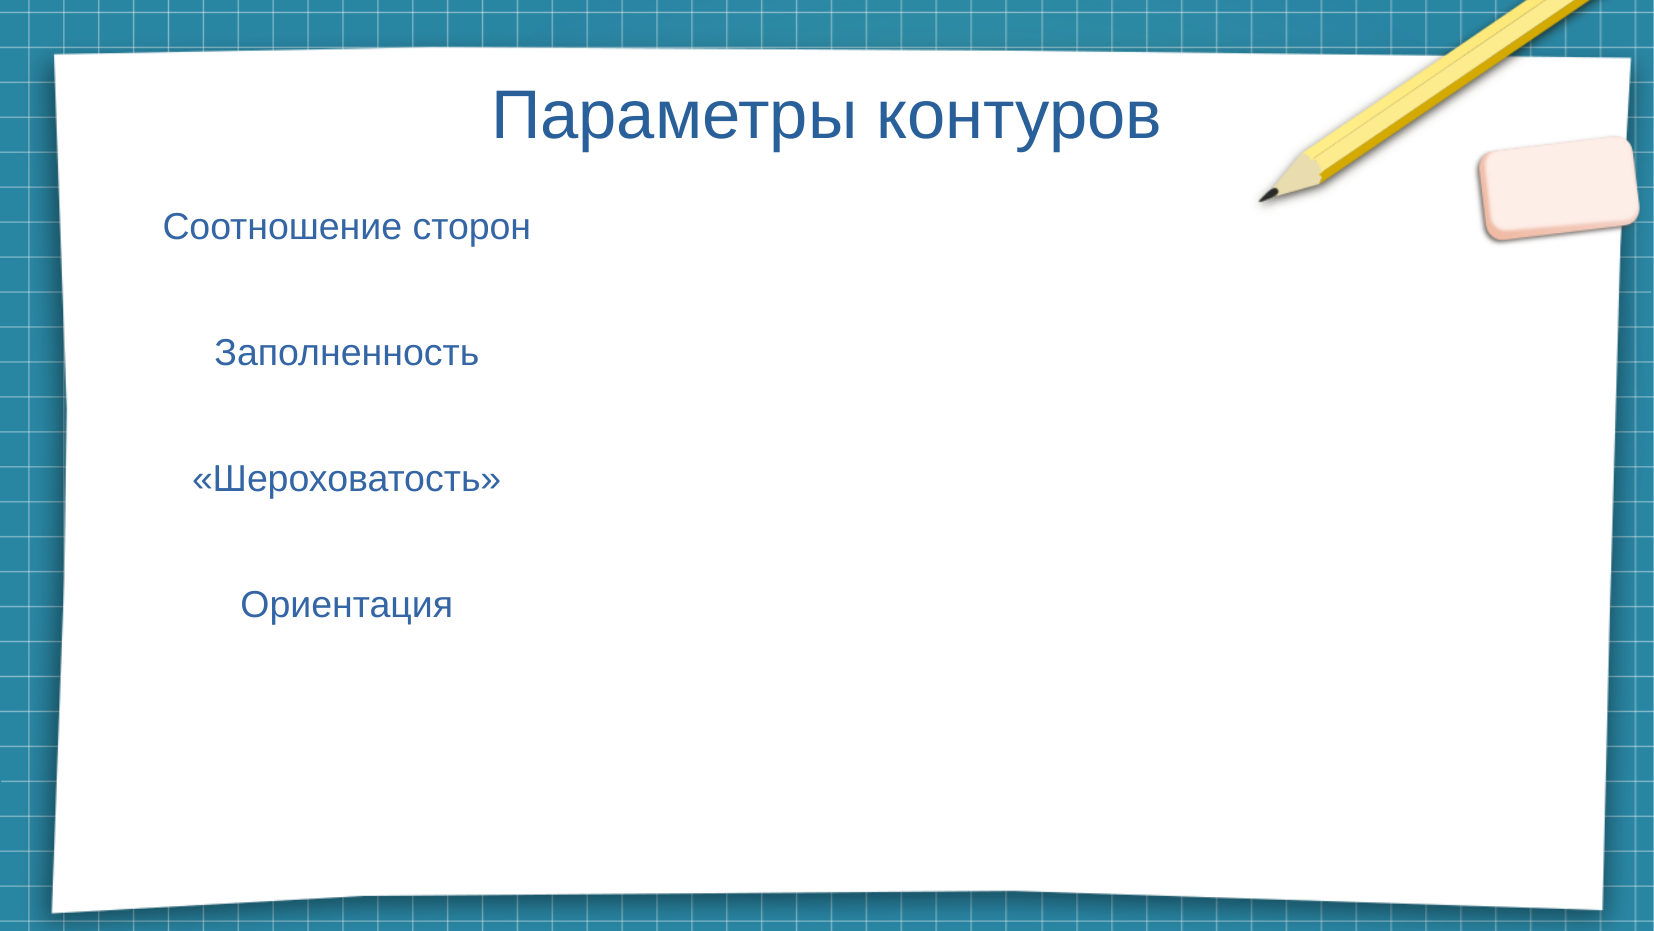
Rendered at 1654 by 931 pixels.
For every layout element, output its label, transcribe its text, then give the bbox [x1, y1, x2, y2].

text_box Соотношение сторон Заполненность «Шероховатость» Ориентация [147, 177, 650, 827]
picture [0, 0, 1654, 931]
title Параметры контуров [82, 37, 1571, 193]
